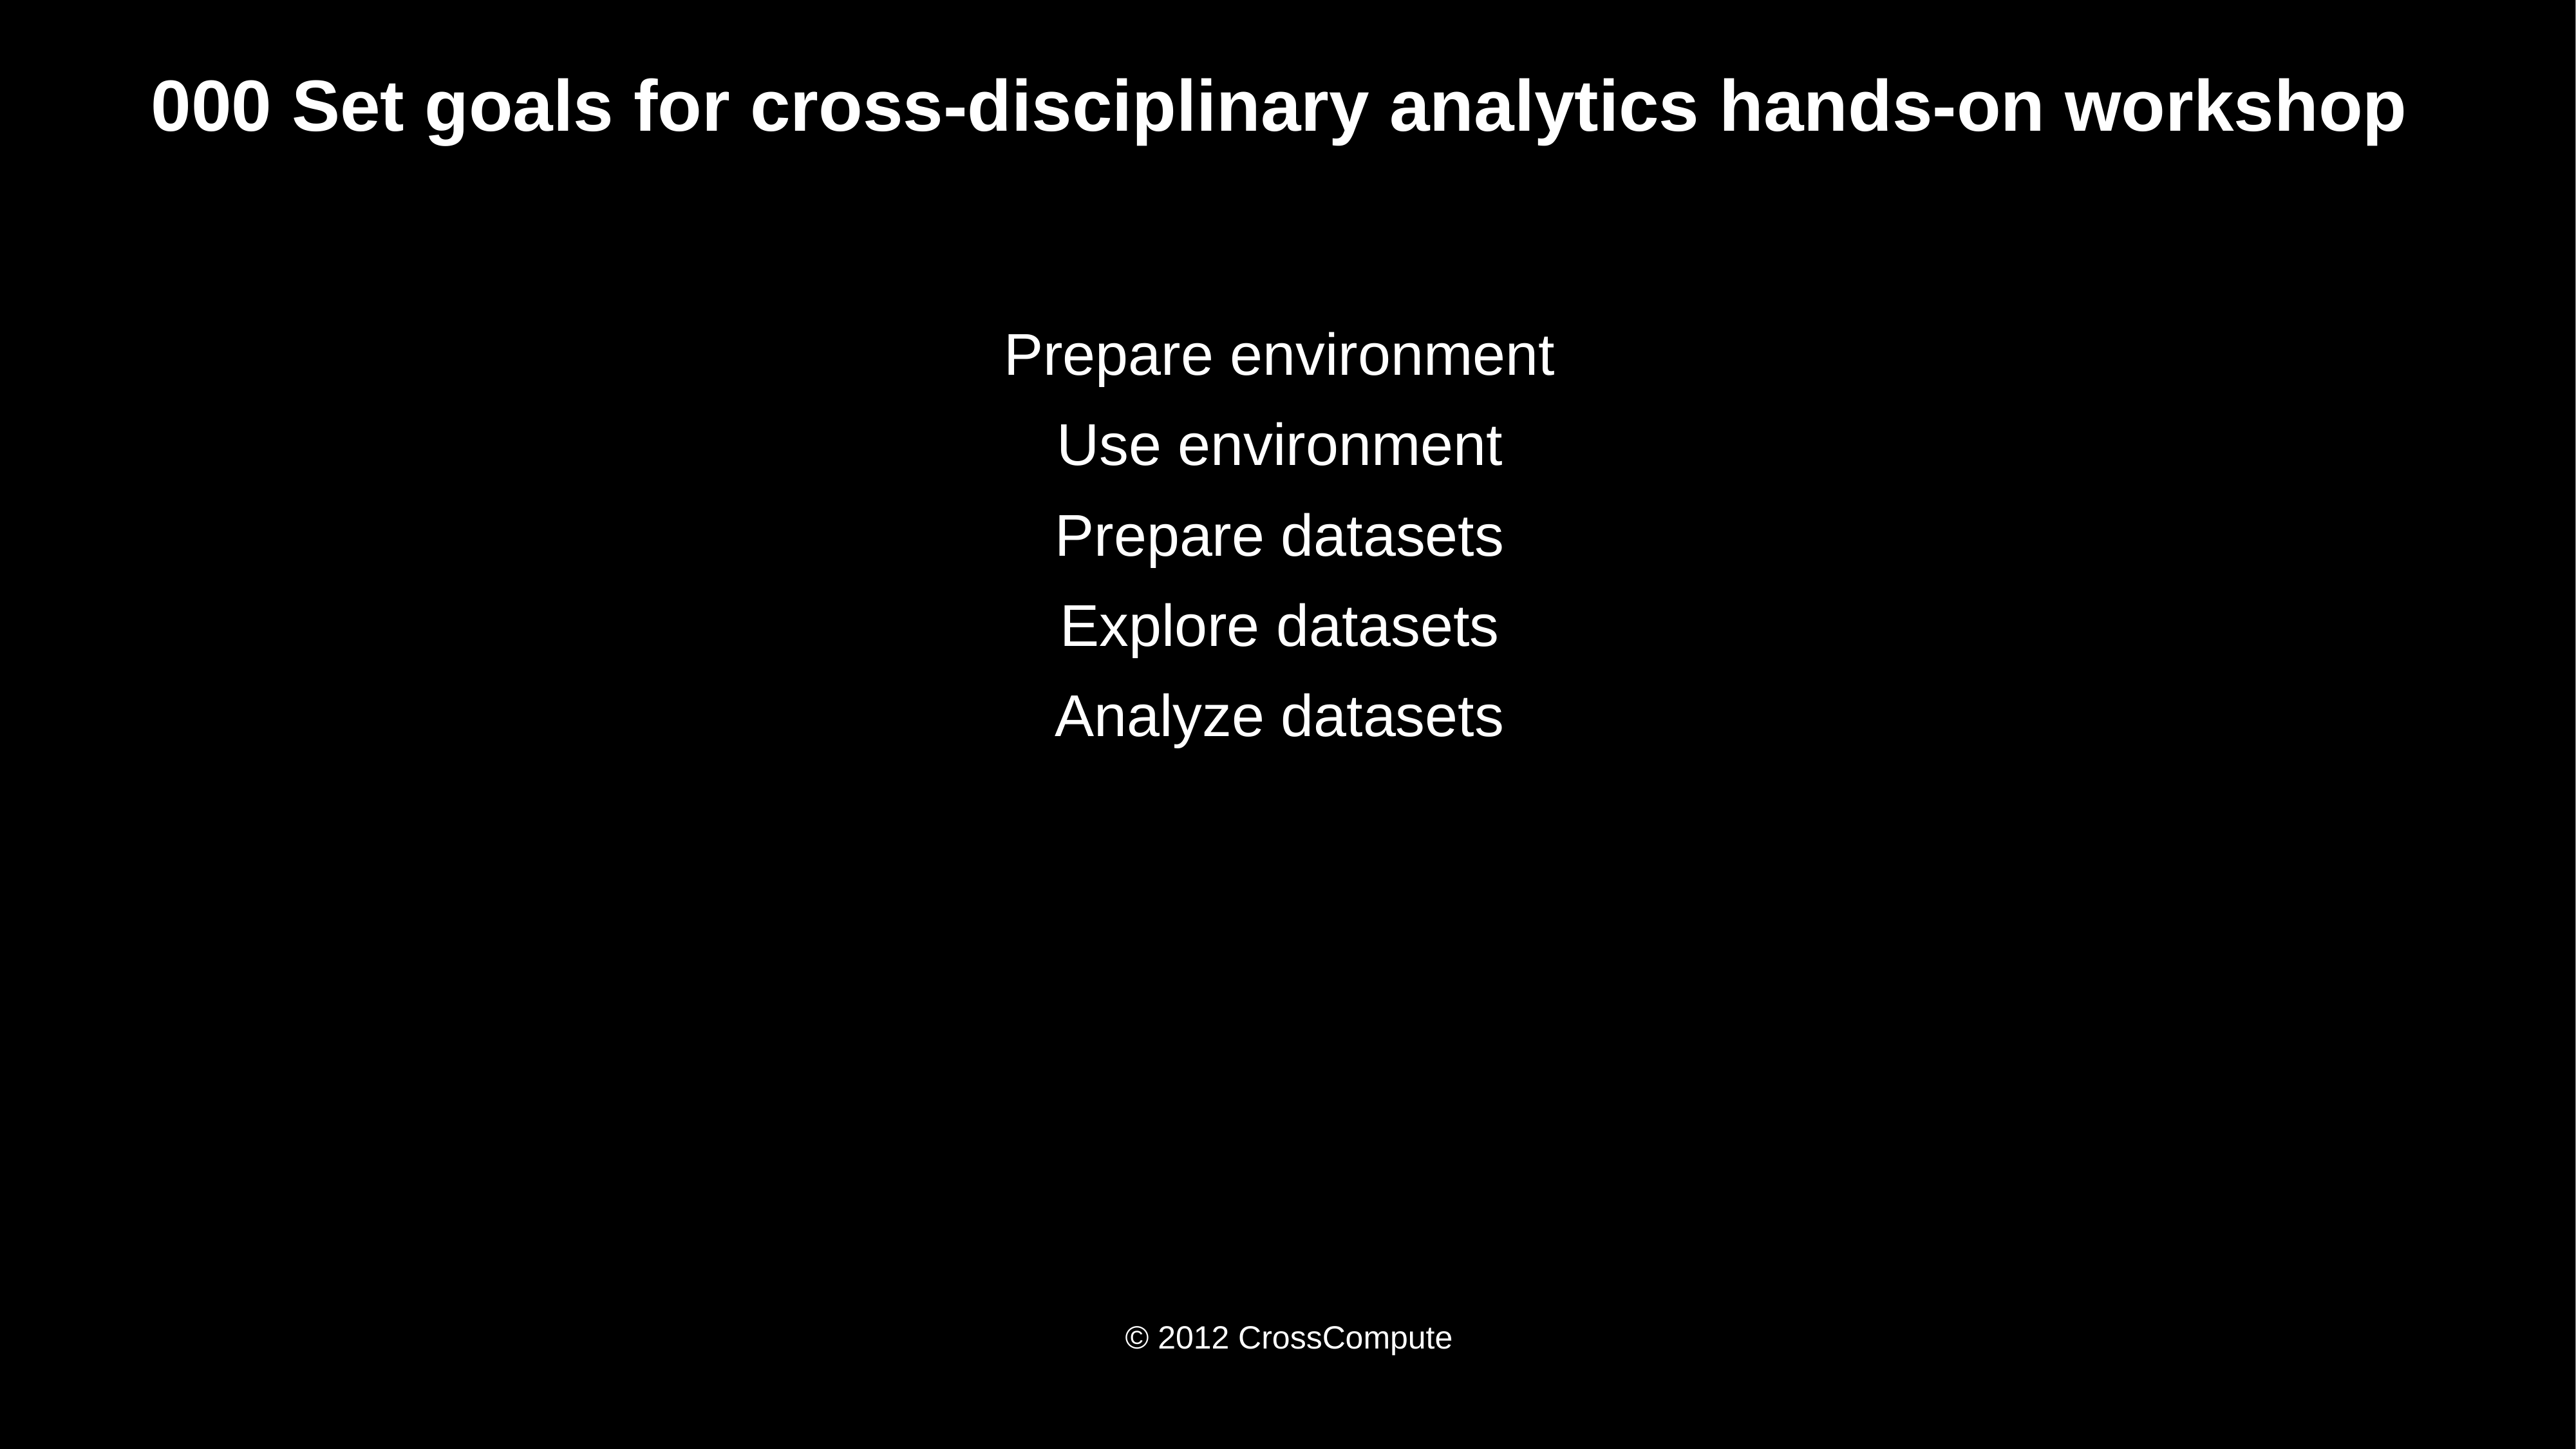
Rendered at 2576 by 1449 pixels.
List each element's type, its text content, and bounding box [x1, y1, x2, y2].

list Prepare environment Use environment Prepare datasets Explore datasets Analyze datasets [72, 231, 2488, 1073]
title 000 Set goals for cross-disciplinary analytics hands-on workshop [72, 19, 2488, 193]
